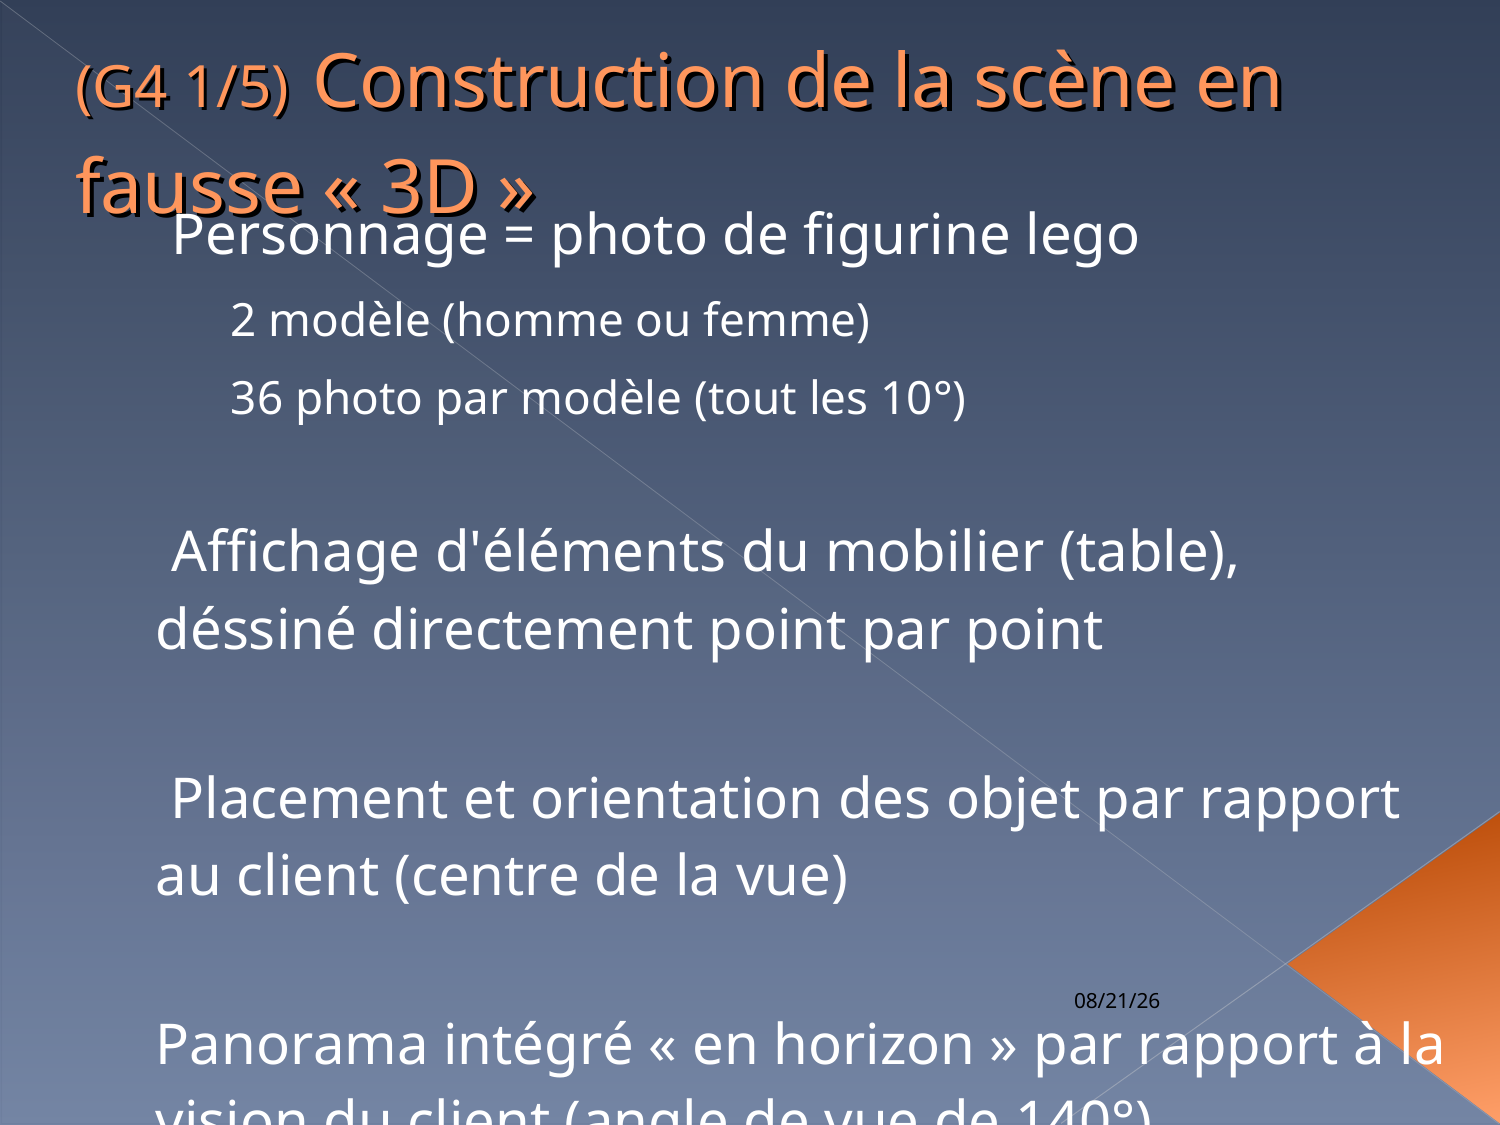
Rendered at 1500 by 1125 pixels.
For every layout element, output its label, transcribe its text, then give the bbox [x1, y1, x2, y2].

title (G4 1/5) Construction de la scène en fausse « 3D » [75, 28, 1426, 222]
subtitle Personnage = photo de figurine lego 2 modèle (homme ou femme) 36 photo par modèle (tout les 10°) Affichage d'éléments du mobilier (table), déssiné directement point par point Placement et orientation des objet par rapport au client (centre de la vue) Panorama intégré « en horizon » par rapport à la vision du client (angle de vue de 140°) [155, 147, 1447, 1101]
